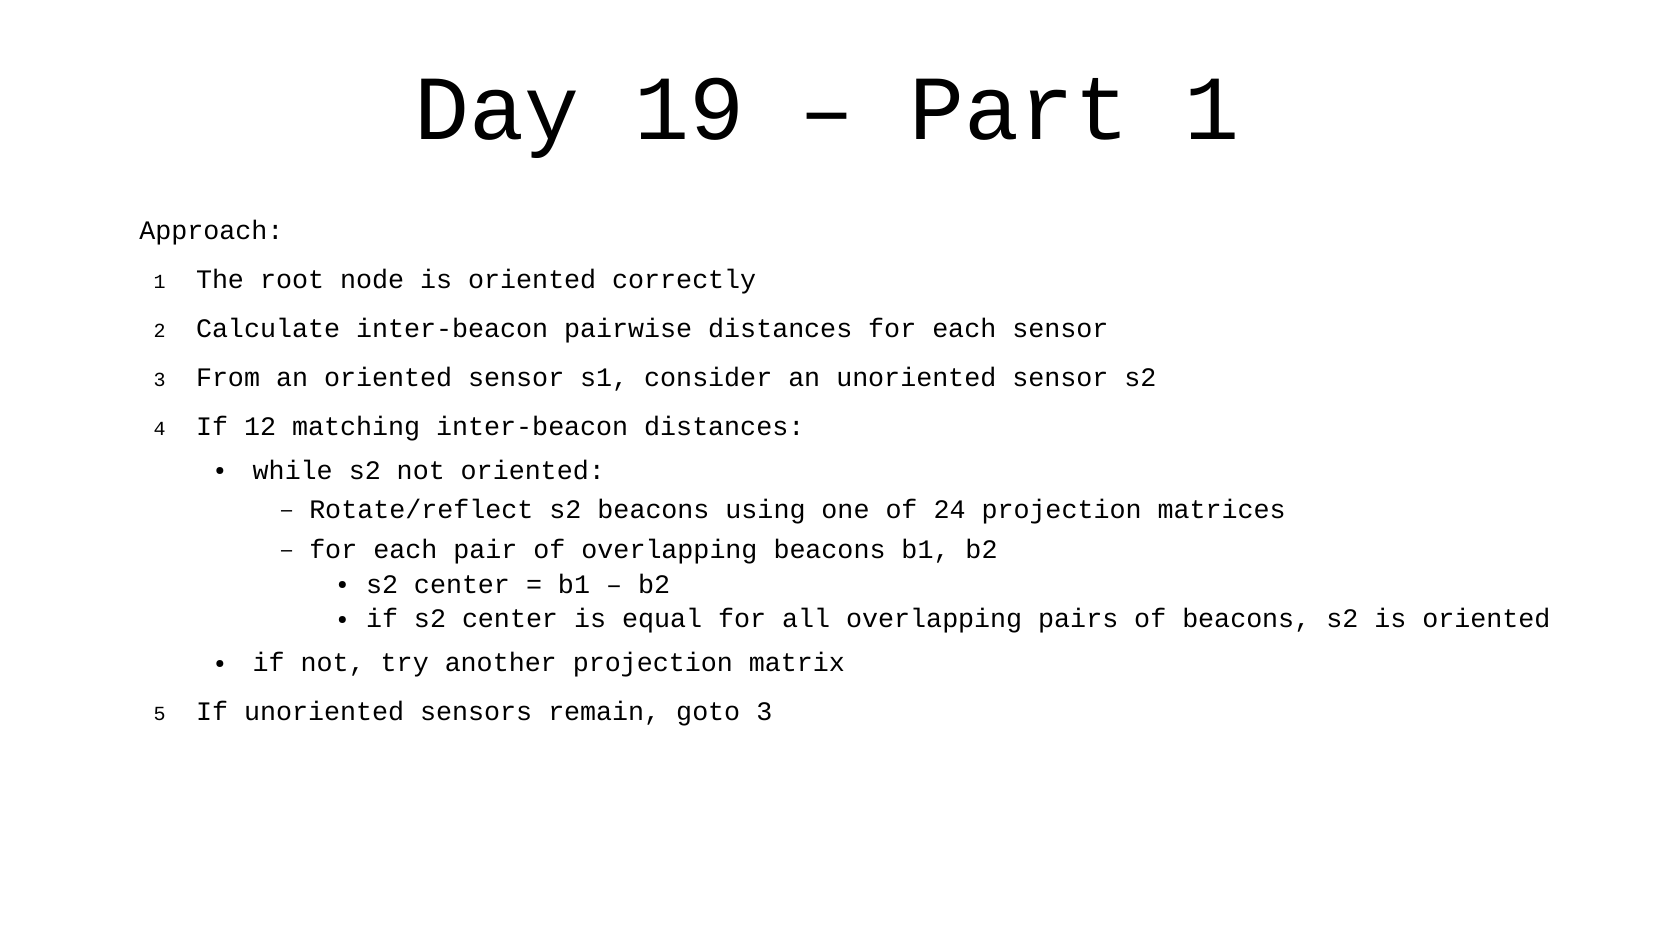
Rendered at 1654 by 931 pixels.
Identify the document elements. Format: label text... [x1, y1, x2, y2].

title Day 19 – Part 1 [82, 37, 1571, 193]
list Approach: The root node is oriented correctly Calculate inter-beacon pairwise distances for each sensor From an oriented sensor s1, consider an unoriented sensor s2 If 12 matching inter-beacon distances: while s2 not oriented: Rotate/reflect s2 beacons using one of 24 projection matrices for each pair of overlapping beacons b1, b2 s2 center = b1 – b2 if s2 center is equal for all overlapping pairs of beacons, s2 is oriented if not, try another projection matrix If unoriented sensors remain, goto 3 [82, 217, 1571, 758]
